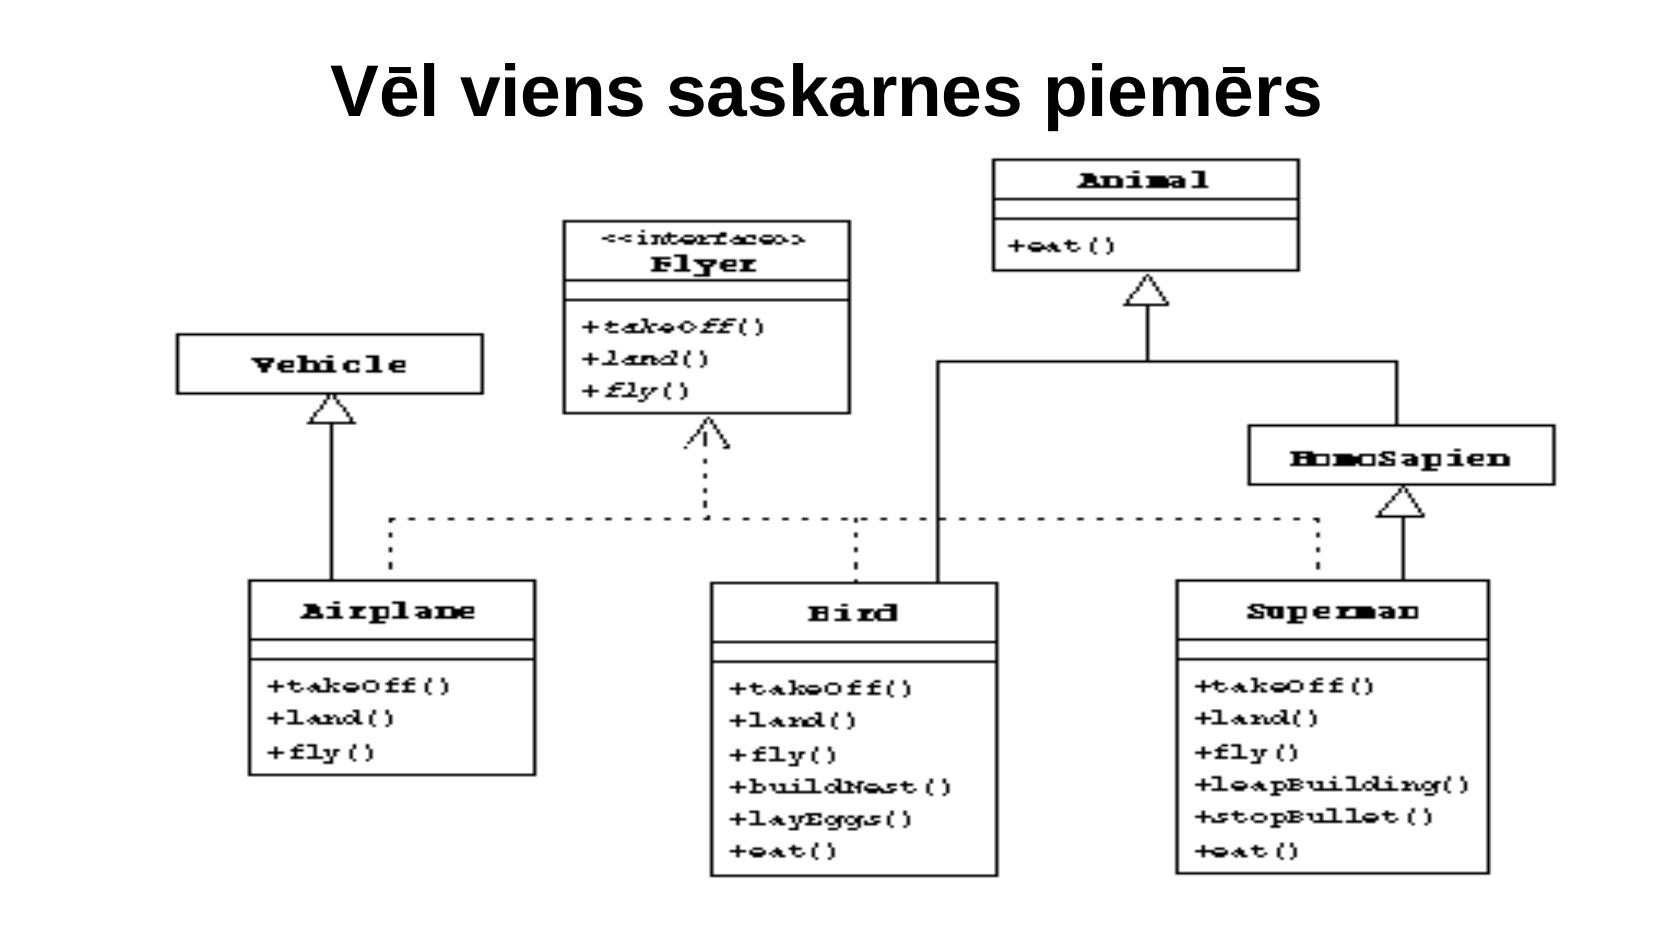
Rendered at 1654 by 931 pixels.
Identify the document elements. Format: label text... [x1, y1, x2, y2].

title Vēl viens saskarnes piemērs [82, 37, 1571, 147]
picture [118, 142, 1583, 895]
